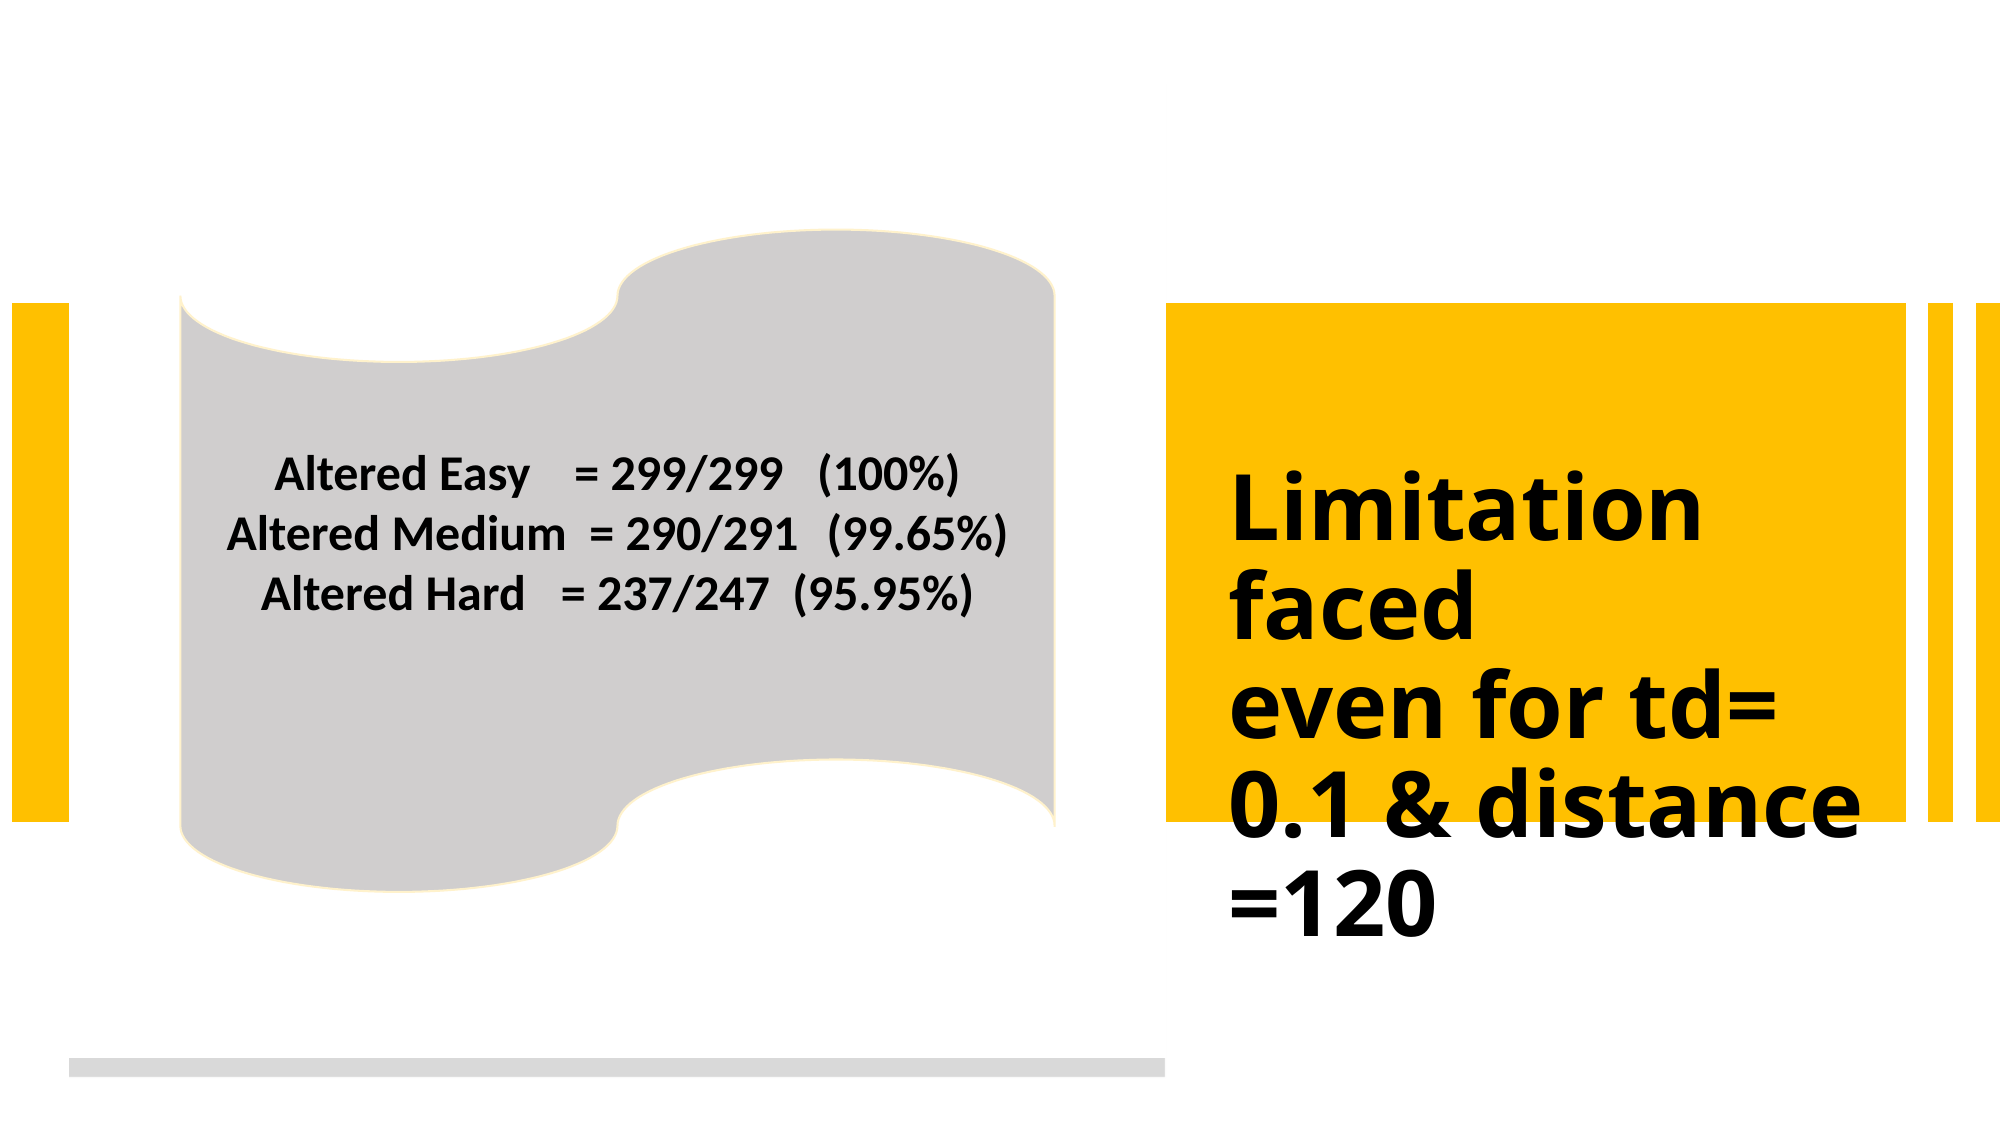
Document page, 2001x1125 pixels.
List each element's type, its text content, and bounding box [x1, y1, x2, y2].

title Limitation faced even for td= 0.1 & distance =120 [1213, 453, 1906, 672]
text_box Altered Easy = 299/299 (100%) Altered Medium = 290/291 (99.65%) Altered Hard = 237/247 (95.95%) [180, 229, 1055, 892]
text_box [0, 0, 2000, 1125]
